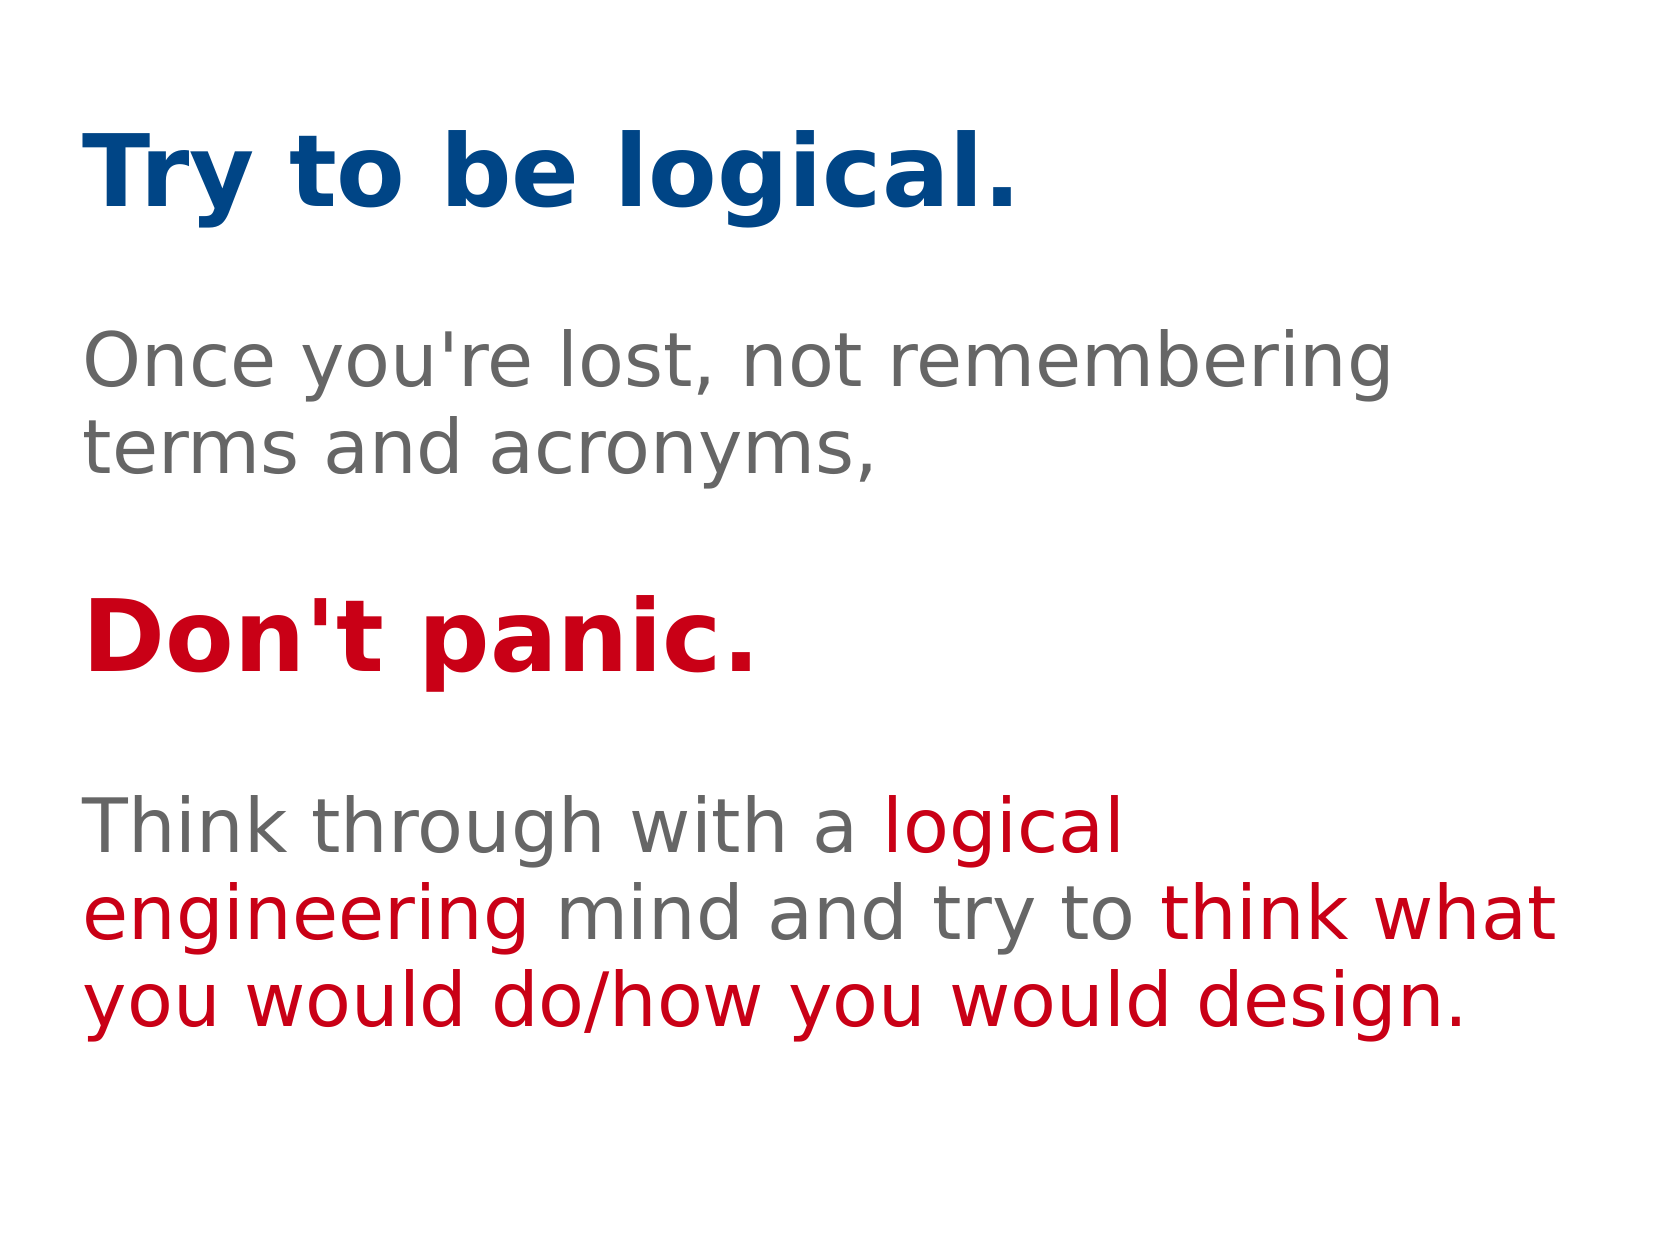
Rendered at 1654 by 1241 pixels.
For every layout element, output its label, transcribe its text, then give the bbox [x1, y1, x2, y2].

text_box Try to be logical. Once you're lost, not remembering terms and acronyms, Don't panic. Think through with a logical engineering mind and try to think what you would do/how you would design. [82, 56, 1571, 1102]
